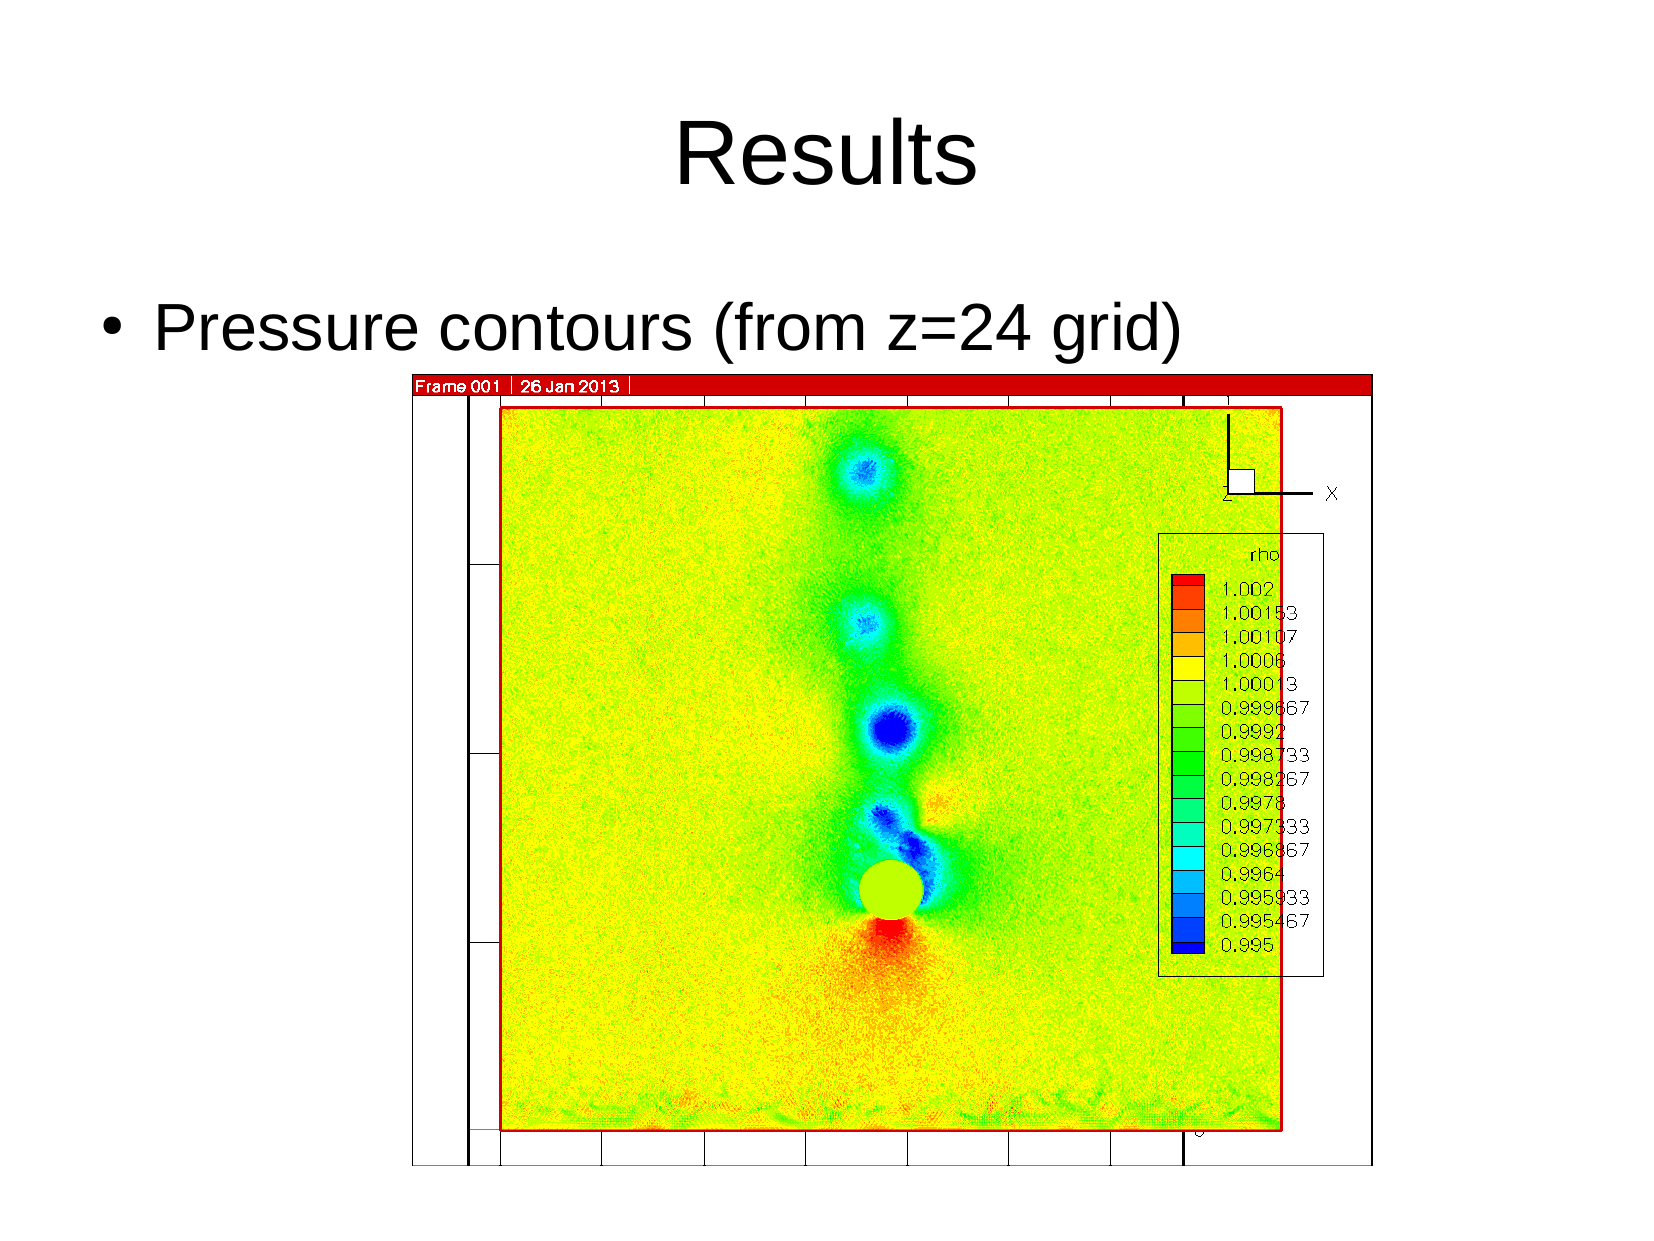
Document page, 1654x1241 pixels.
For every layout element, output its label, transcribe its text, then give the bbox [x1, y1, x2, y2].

title Results [82, 56, 1571, 250]
picture [412, 374, 1373, 1166]
list Pressure contours (from z=24 grid) [82, 290, 1571, 1109]
